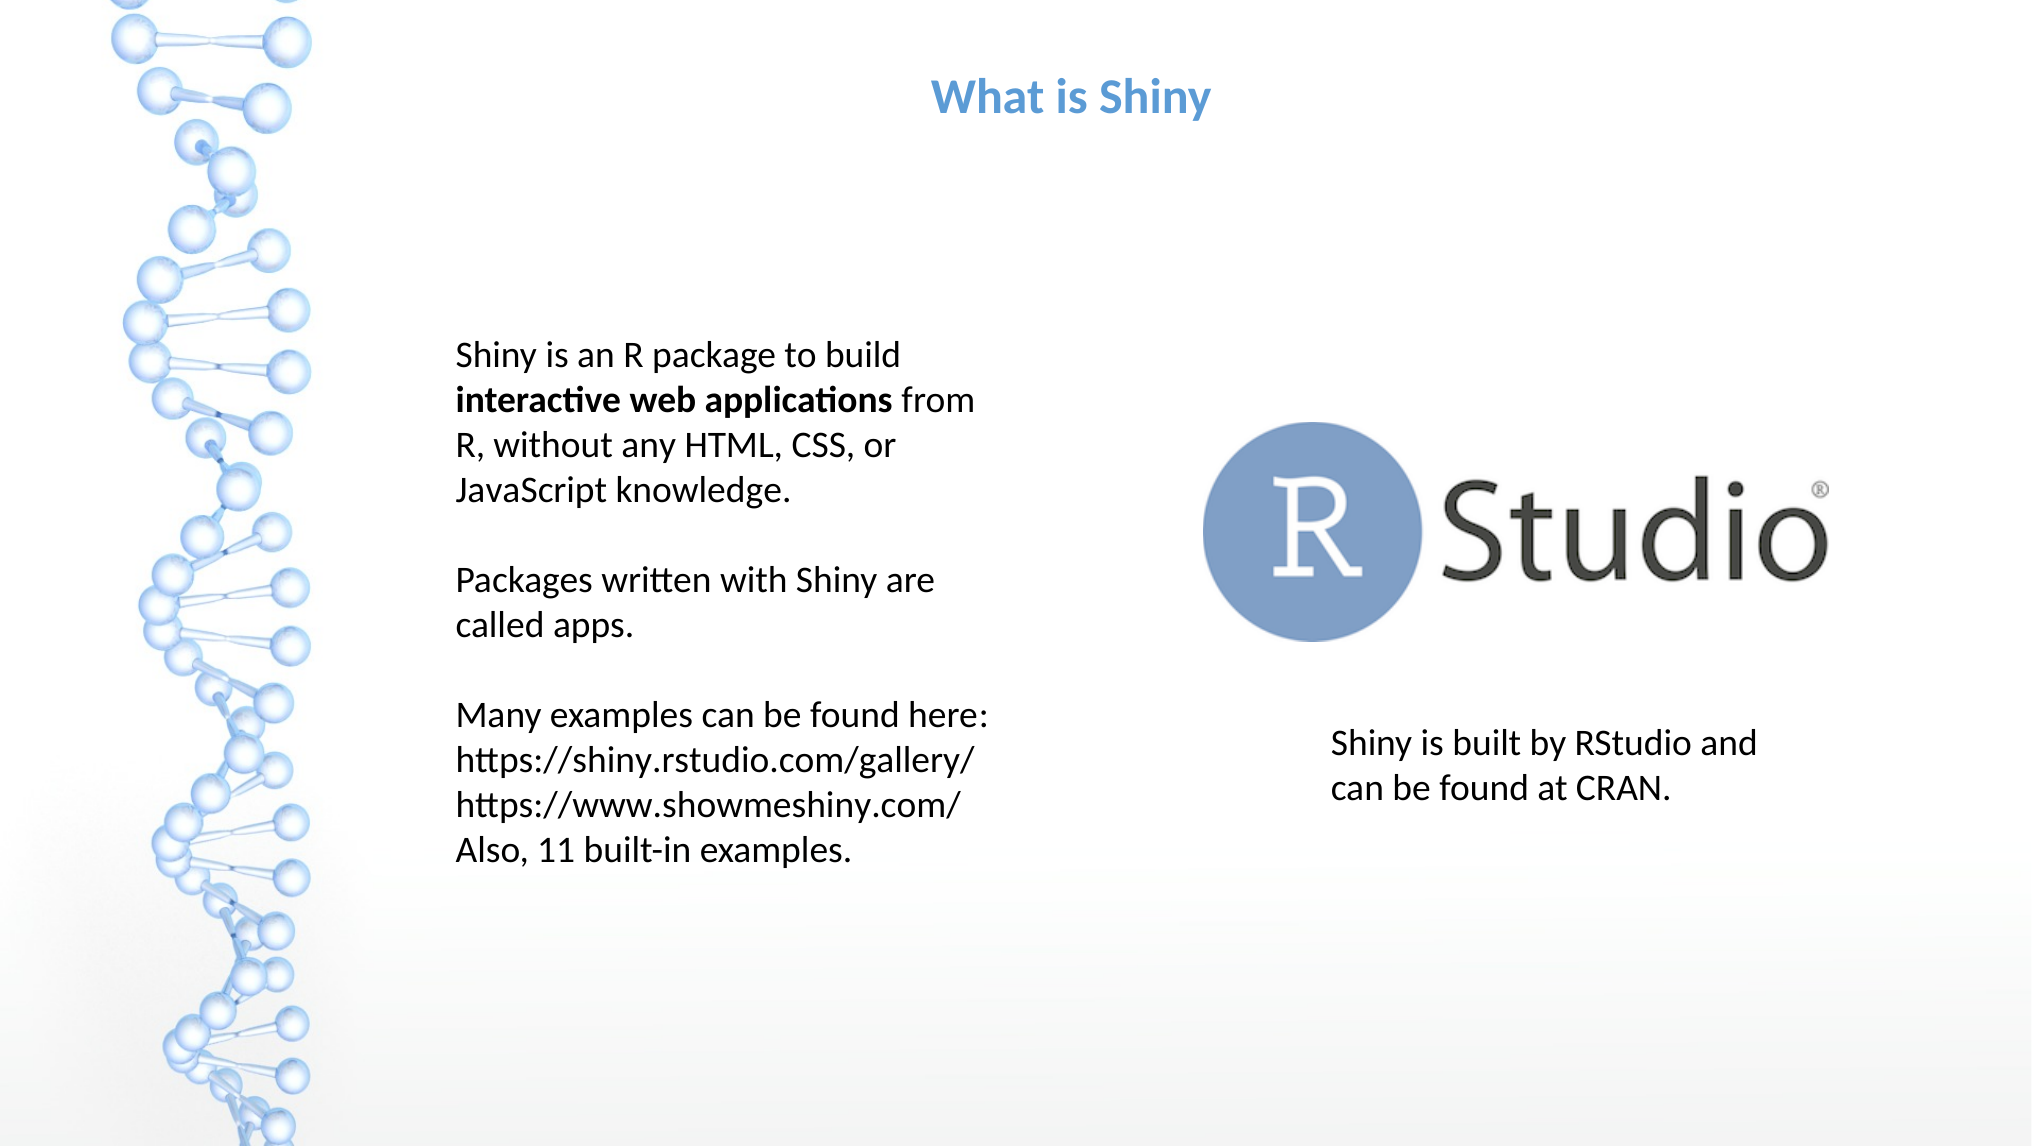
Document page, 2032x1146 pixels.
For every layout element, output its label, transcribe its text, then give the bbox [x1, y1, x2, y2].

text_box Shiny is an R package to build interactive web applications from R, without any HTML, CSS, or JavaScript knowledge. Packages written with Shiny are called apps. Many examples can be found here: https://shiny.rstudio.com/gallery/ https://www.showmeshiny.com/ Also, 11 built-in examples. [440, 322, 1017, 884]
text_box Shiny is built by RStudio and can be found at CRAN. [1315, 710, 1804, 817]
text_box What is Shiny [915, 55, 1261, 132]
picture [1203, 422, 1829, 642]
